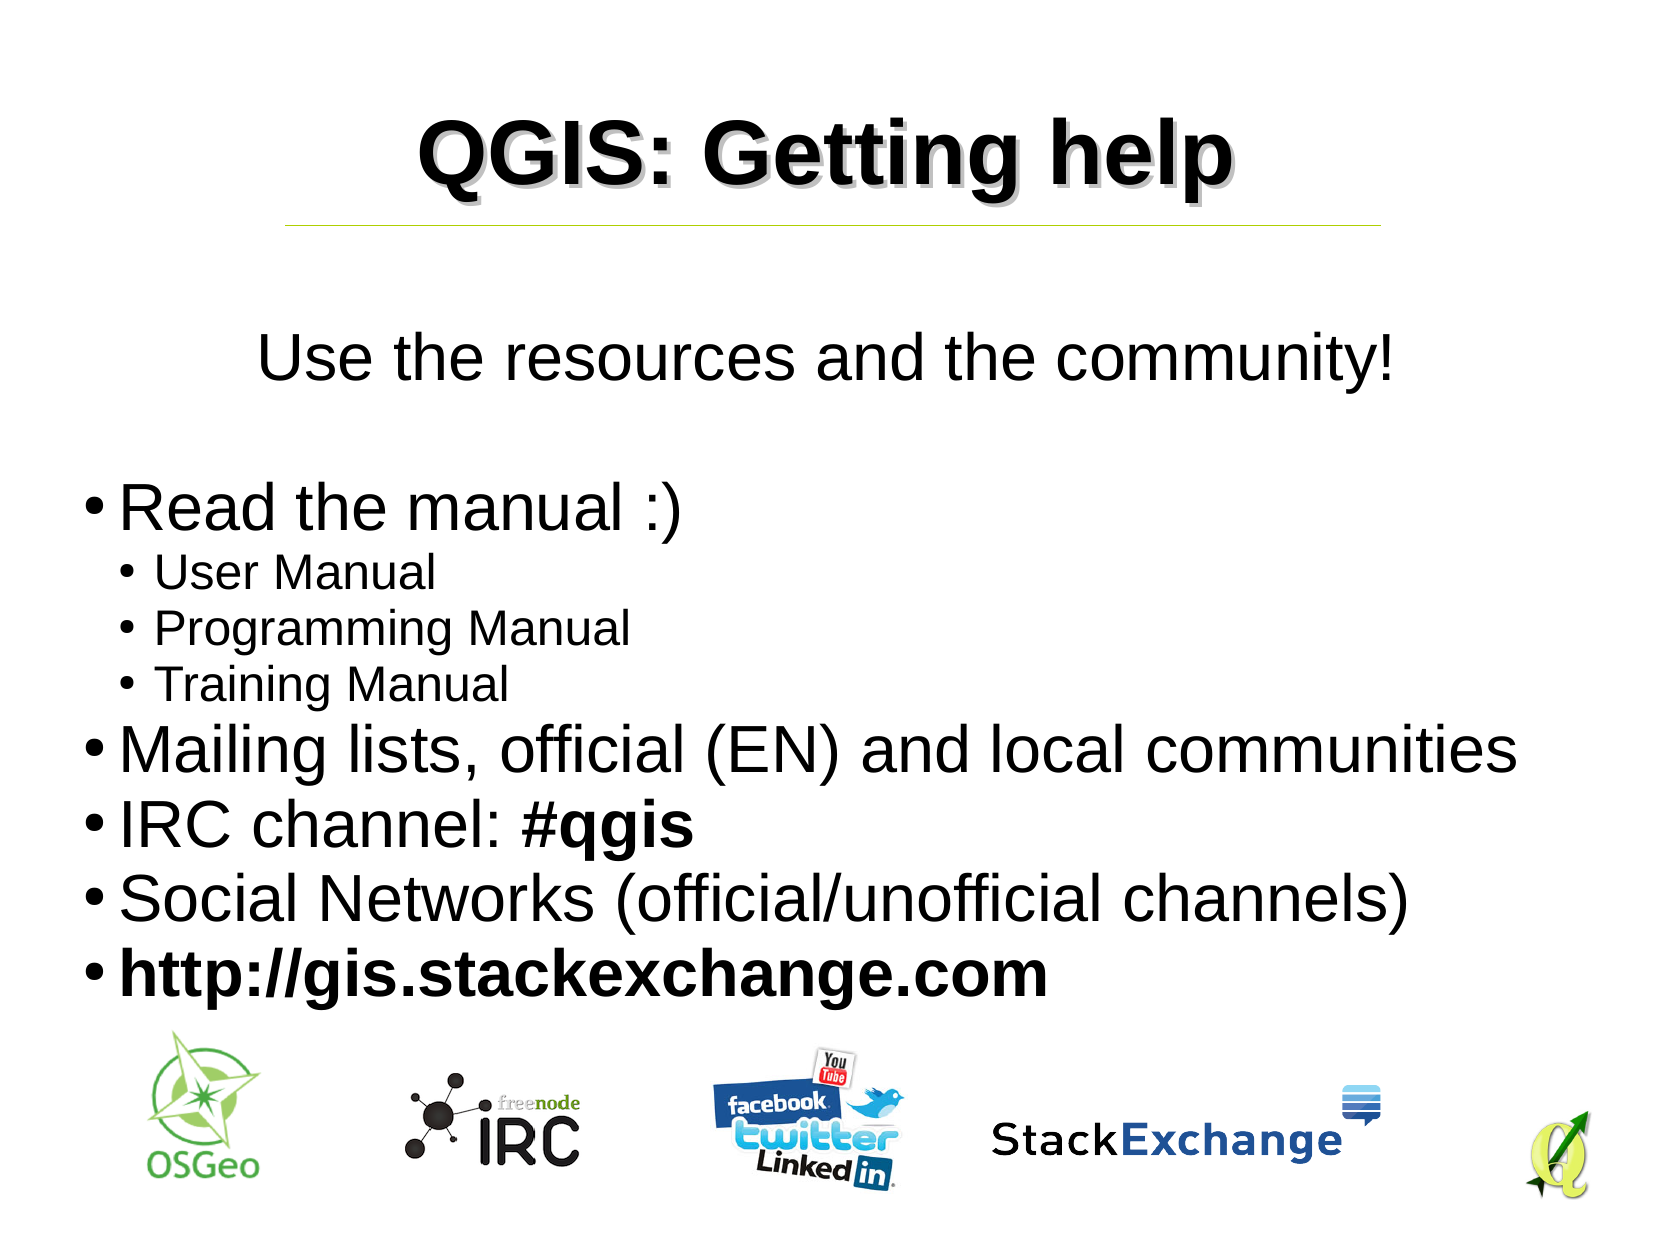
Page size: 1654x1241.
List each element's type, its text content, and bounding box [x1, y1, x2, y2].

picture [120, 1028, 286, 1179]
picture [703, 1043, 916, 1194]
subtitle Use the resources and the community! Read the manual :) User Manual Programming Manual Training Manual Mailing lists, official (EN) and local communities IRC channel: #qgis Social Networks (official/unofficial channels) http://gis.stackexchange.com [82, 169, 1571, 1012]
picture [1500, 1109, 1621, 1201]
picture [977, 1069, 1396, 1179]
picture [405, 1073, 586, 1179]
title QGIS: Getting help [82, 49, 1571, 169]
